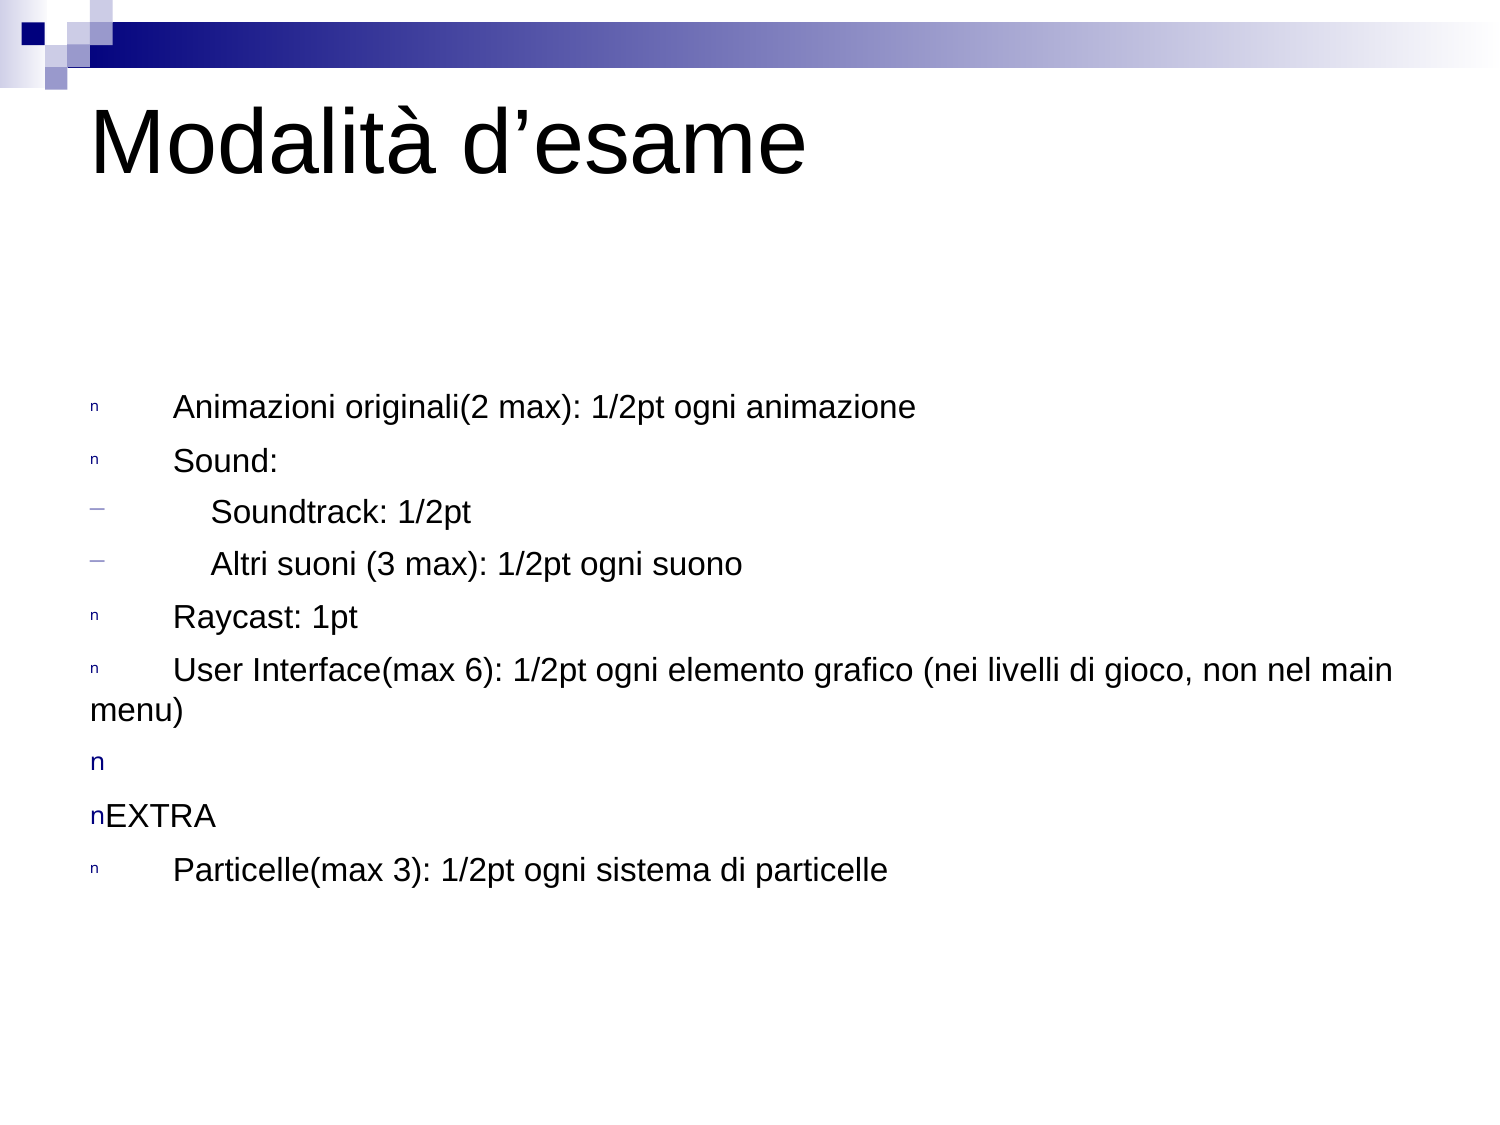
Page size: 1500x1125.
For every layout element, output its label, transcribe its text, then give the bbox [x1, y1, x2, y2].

title Modalità d’esame [75, 75, 1425, 300]
list Animazioni originali(2 max): 1/2pt ogni animazione Sound: Soundtrack: 1/2pt Altri suoni (3 max): 1/2pt ogni suono Raycast: 1pt User Interface(max 6): 1/2pt ogni elemento grafico (nei livelli di gioco, non nel main menu) EXTRA Particelle(max 3): 1/2pt ogni sistema di particelle [75, 324, 1425, 963]
